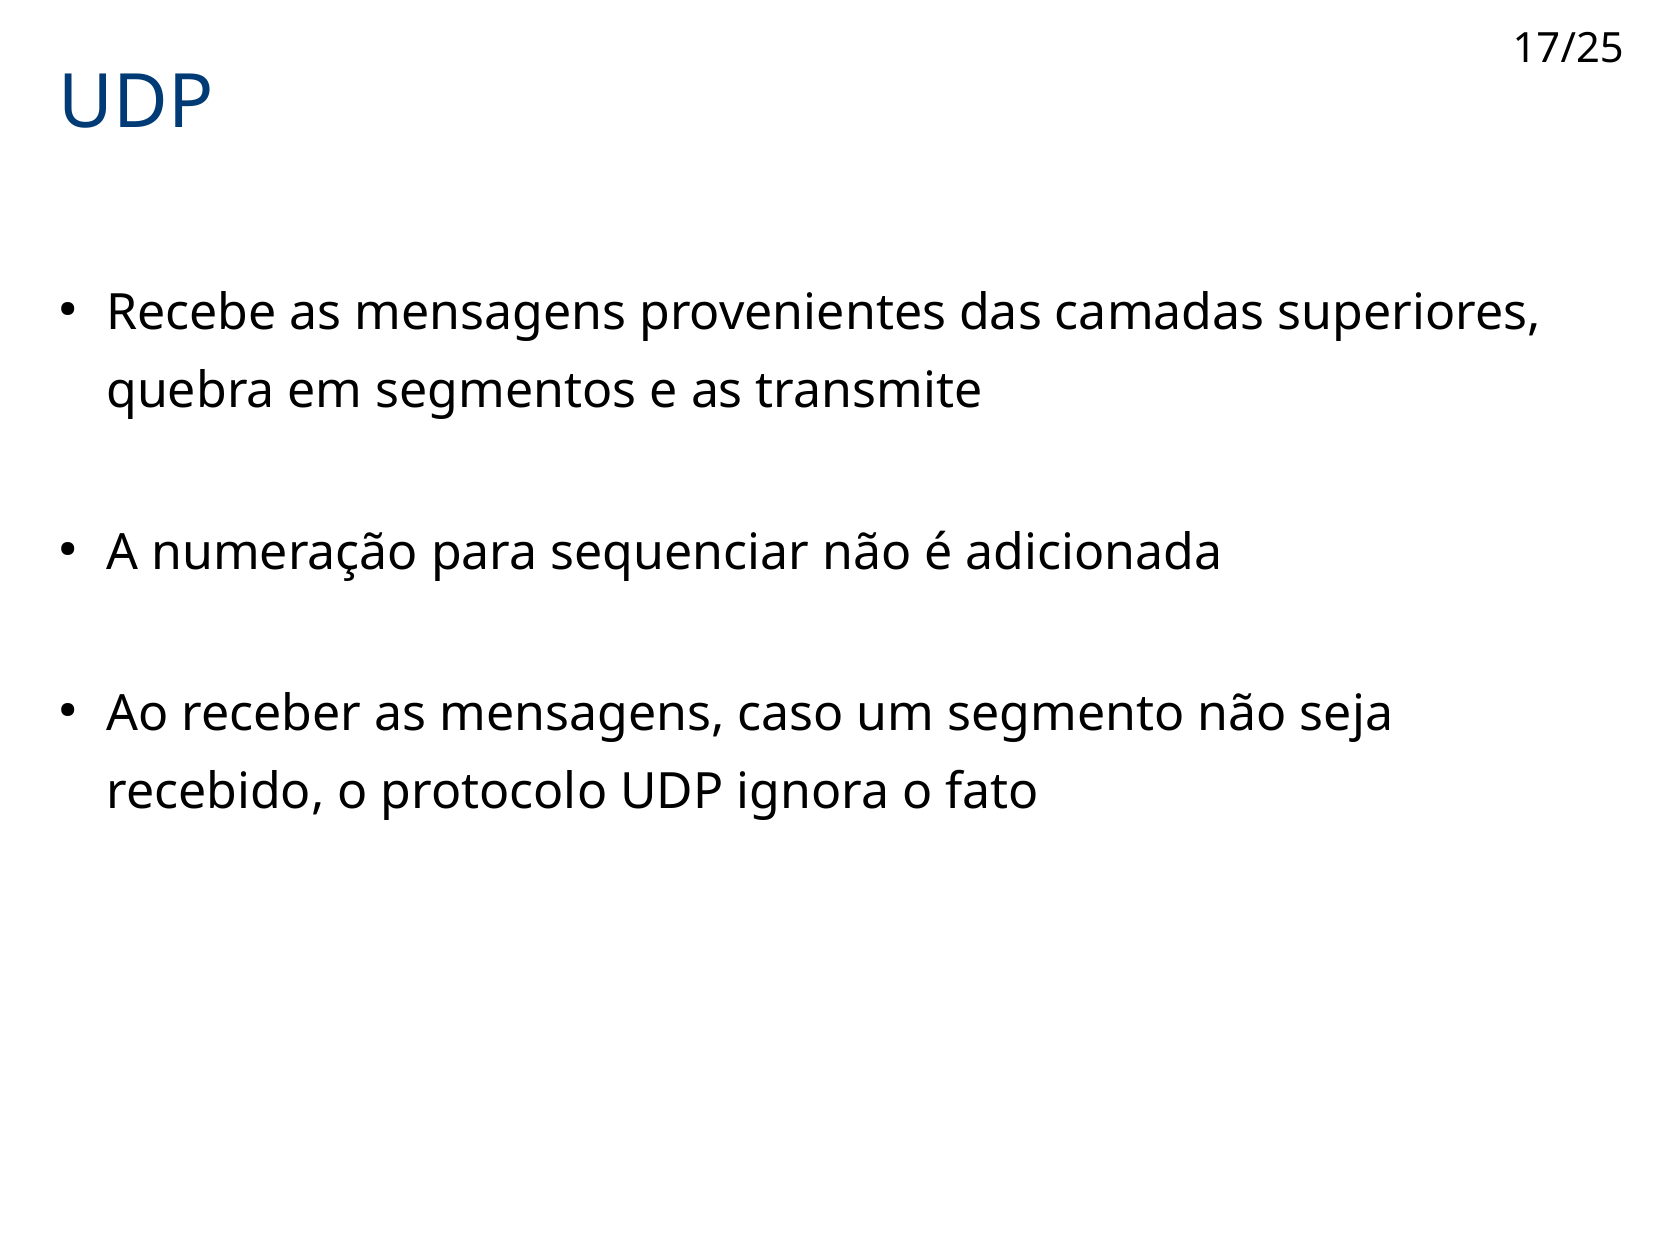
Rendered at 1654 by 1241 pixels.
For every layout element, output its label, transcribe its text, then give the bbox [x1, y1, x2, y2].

list Recebe as mensagens provenientes das camadas superiores, quebra em segmentos e as transmite A numeração para sequenciar não é adicionada Ao receber as mensagens, caso um segmento não seja recebido, o protocolo UDP ignora o fato [59, 265, 1625, 1211]
title UDP [59, 47, 1625, 166]
